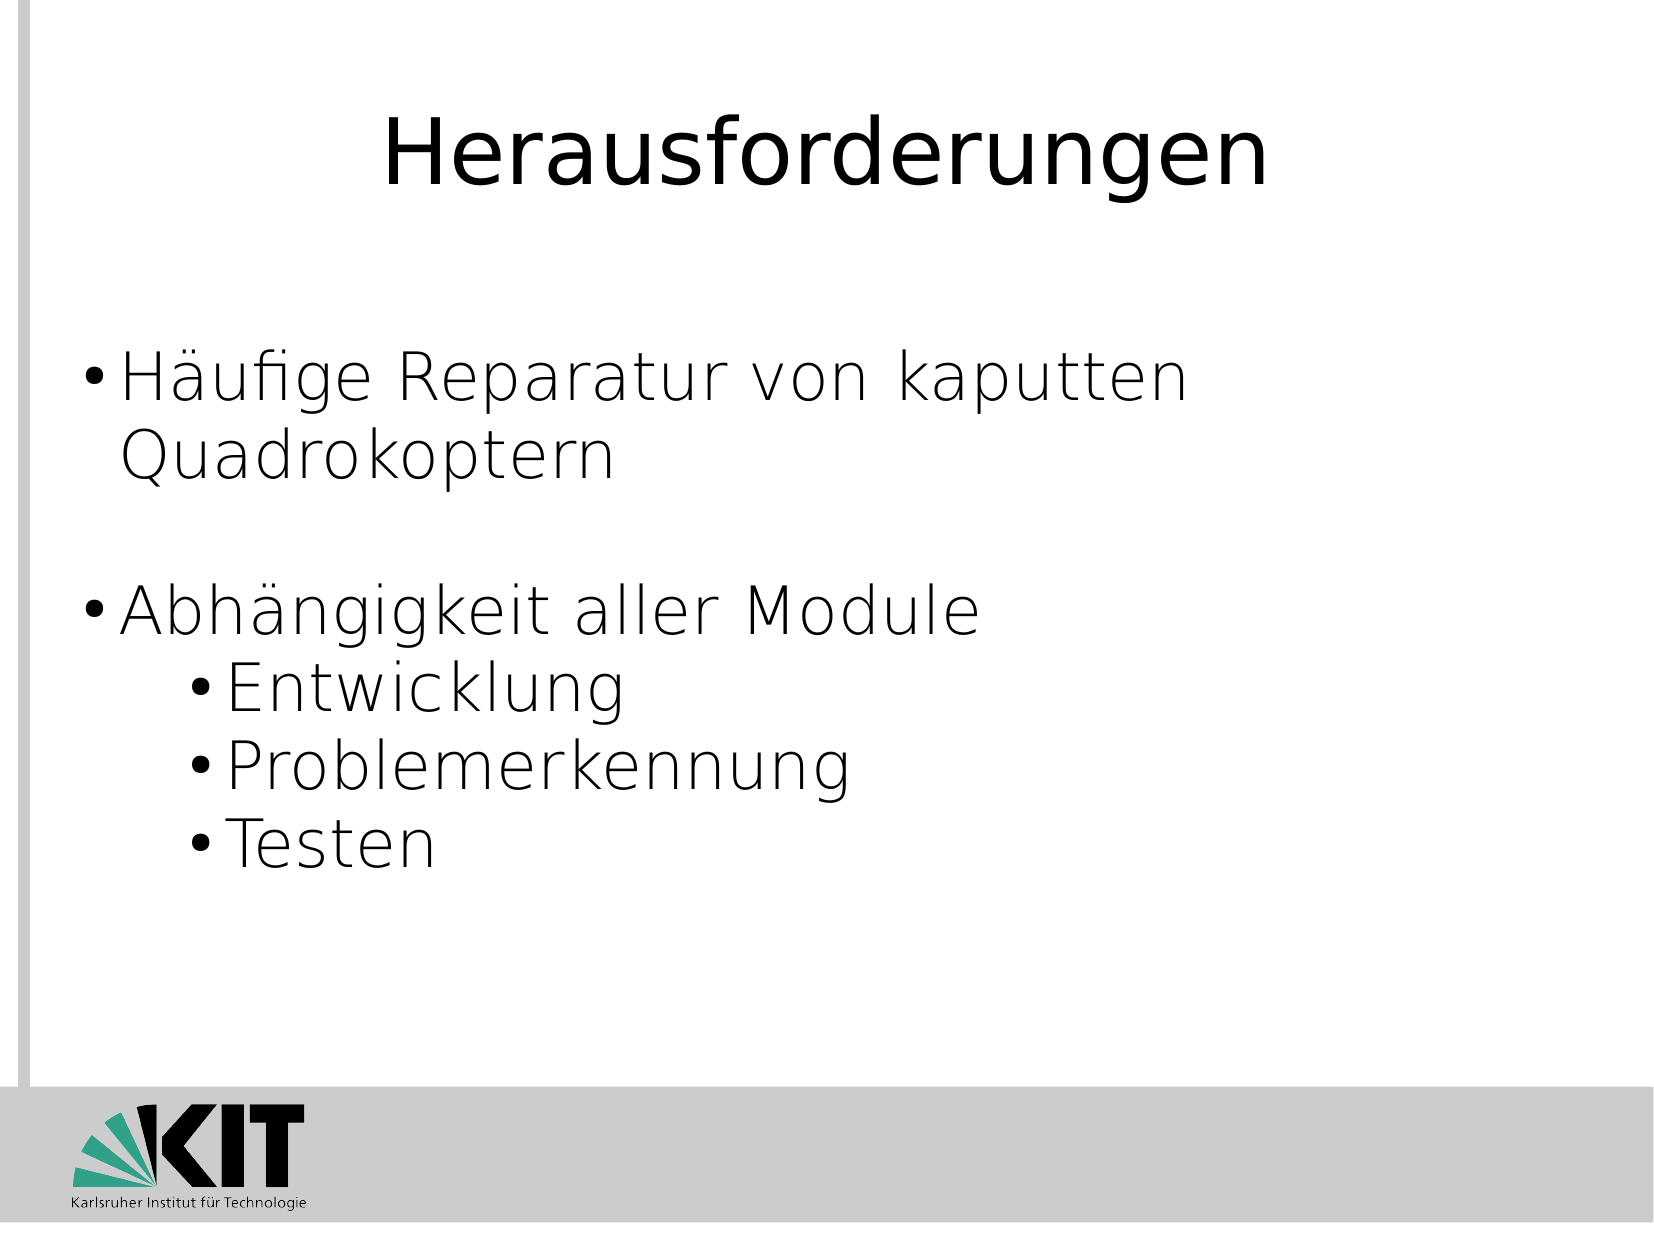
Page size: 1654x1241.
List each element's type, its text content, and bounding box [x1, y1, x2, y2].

subtitle Häufige Reparatur von kaputten Quadrokoptern Abhängigkeit aller Module Entwicklung Problemerkennung Testen [82, 290, 1571, 1010]
picture [70, 1098, 308, 1217]
text_box [0, 1086, 1654, 1223]
title Herausforderungen [82, 49, 1571, 257]
